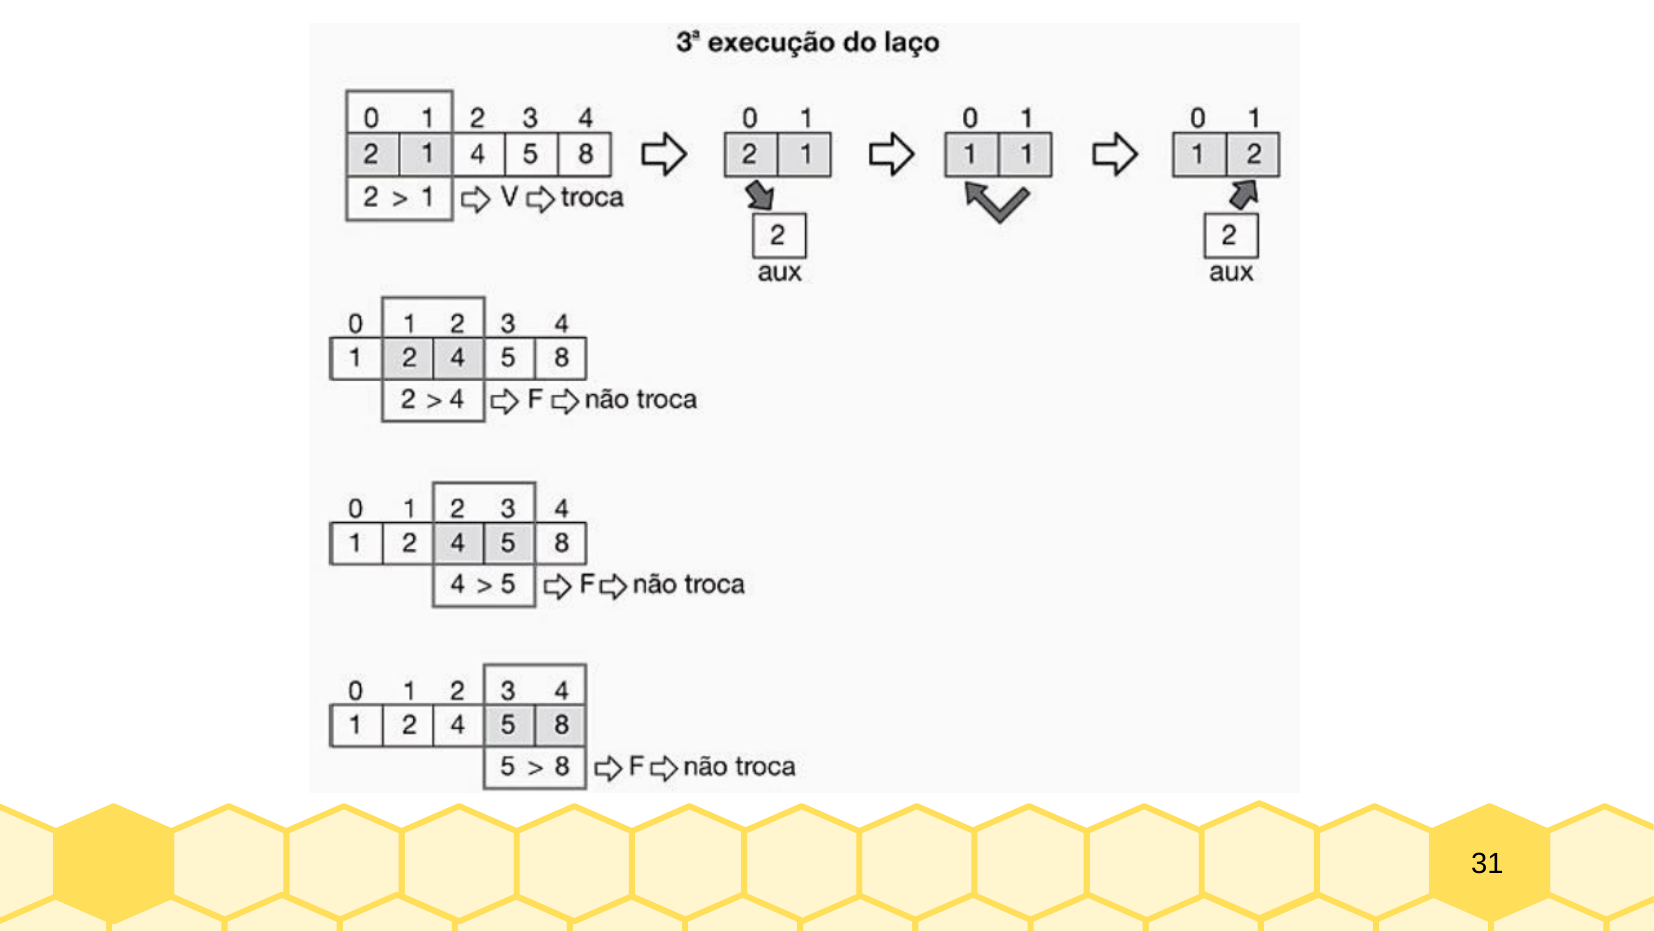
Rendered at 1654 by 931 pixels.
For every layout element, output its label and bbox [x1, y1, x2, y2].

picture [309, 23, 1300, 793]
